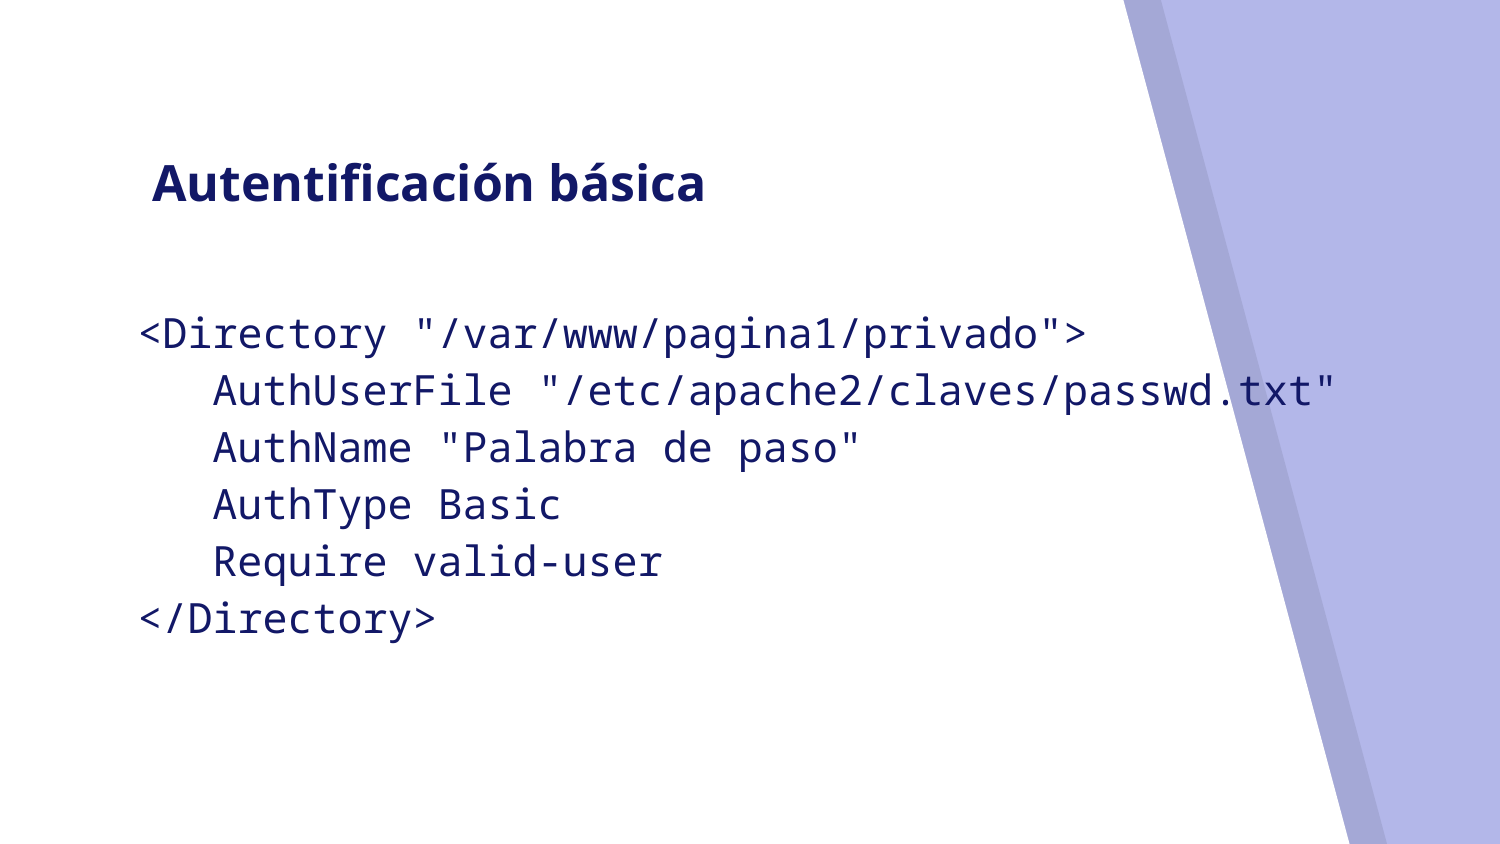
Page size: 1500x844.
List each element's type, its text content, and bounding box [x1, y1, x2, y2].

text_box <Directory "/var/www/pagina1/privado"> AuthUserFile "/etc/apache2/claves/passwd.txt" AuthName "Palabra de paso" AuthType Basic Require valid-user </Directory> [137, 246, 1394, 844]
title Autentificación básica [137, 146, 1011, 227]
